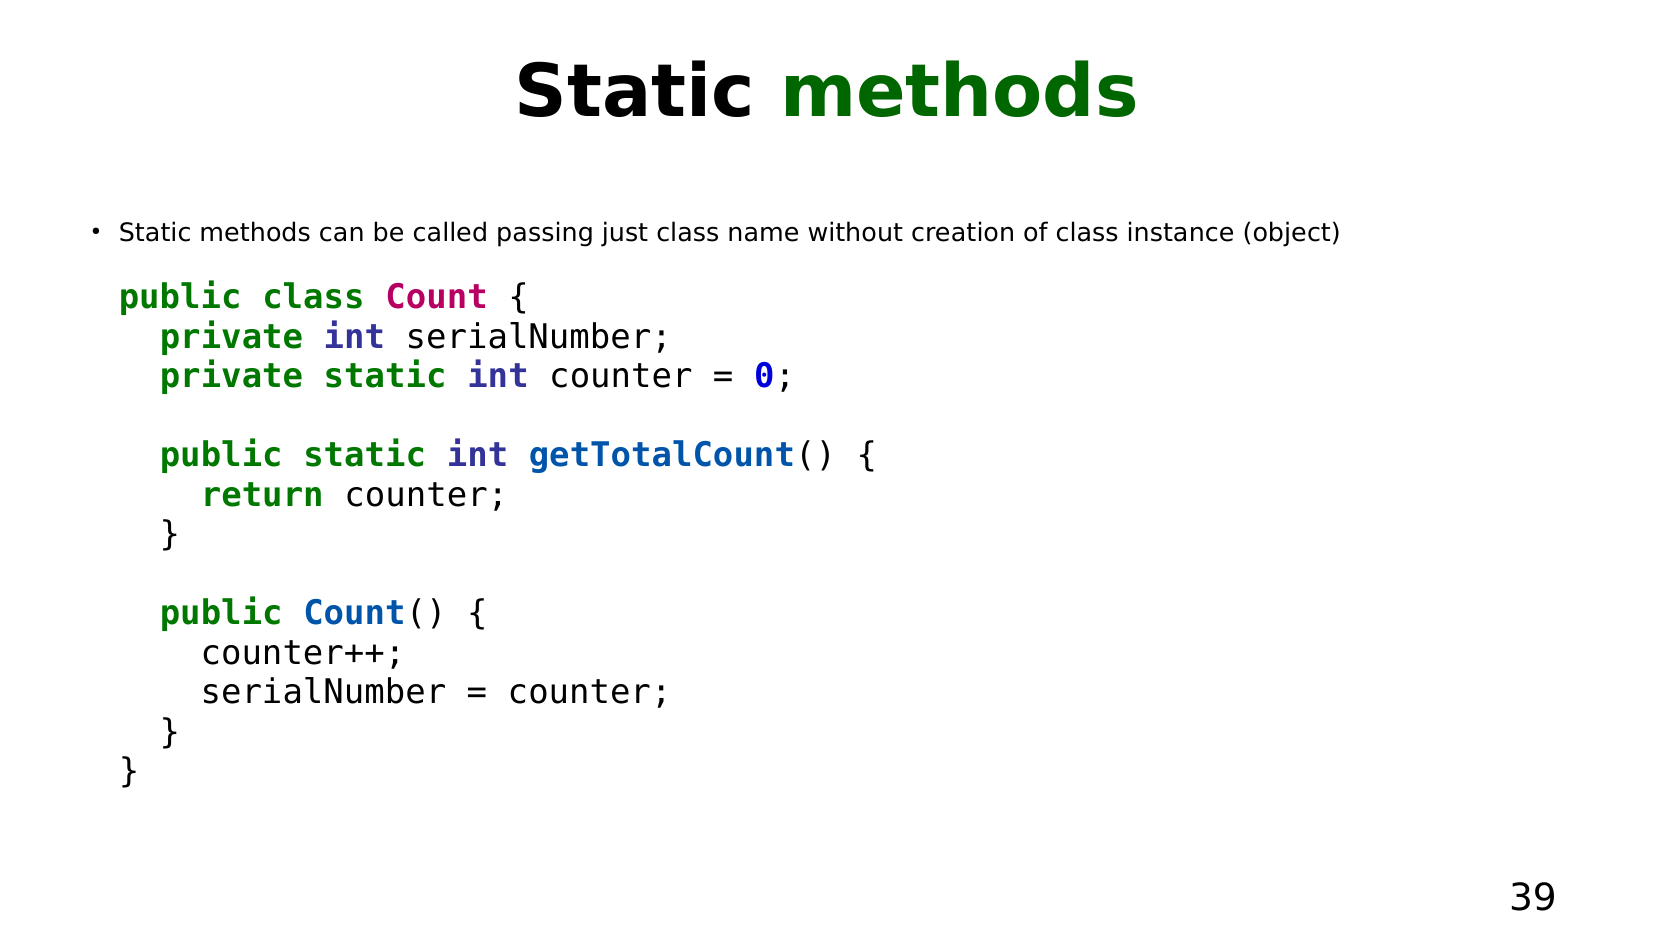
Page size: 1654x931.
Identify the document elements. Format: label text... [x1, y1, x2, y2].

list Static methods can be called passing just class name without creation of class instance (object) public class Count { private int serialNumber; private static int counter = 0; public static int getTotalCount() { return counter; } public Count() { counter++; serialNumber = counter; } } [82, 217, 1538, 833]
title Static methods [82, 39, 1571, 144]
